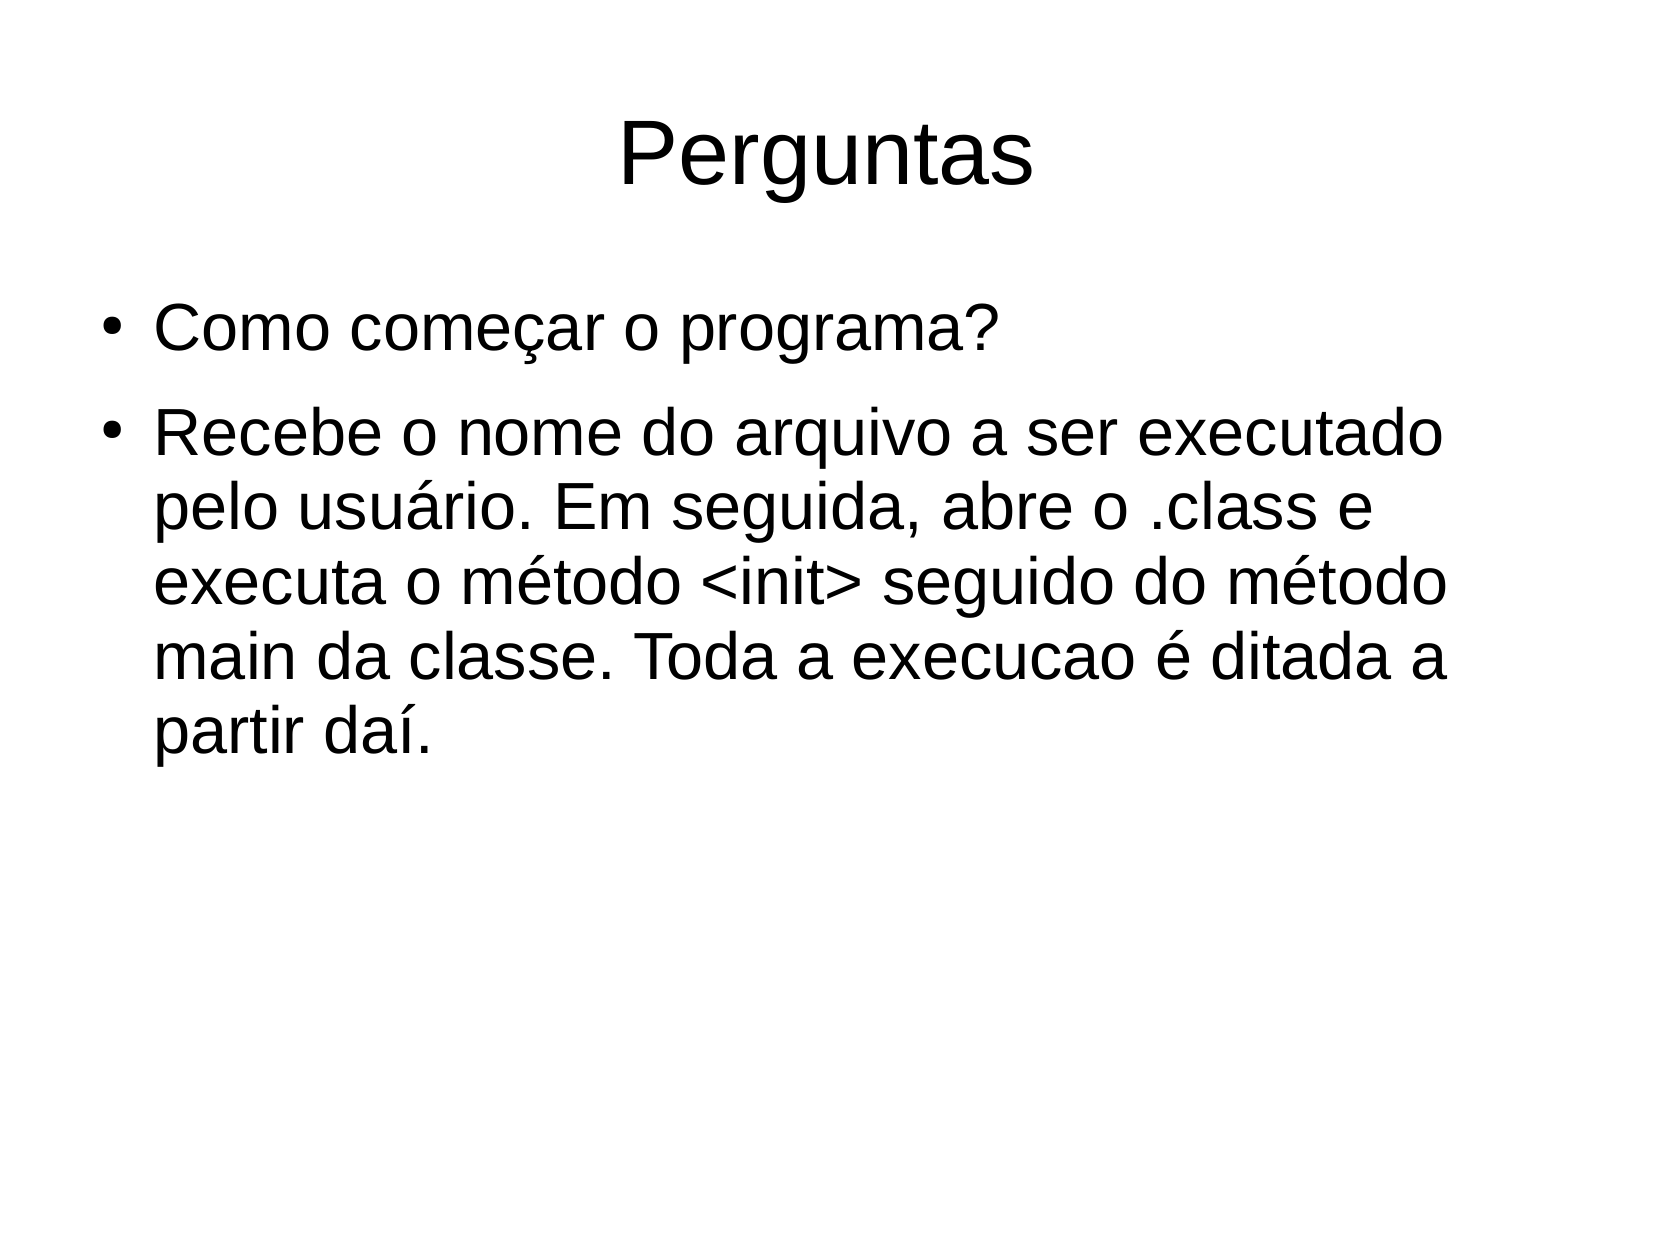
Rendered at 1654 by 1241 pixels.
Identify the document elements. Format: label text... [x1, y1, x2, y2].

list Como começar o programa? Recebe o nome do arquivo a ser executado pelo usuário. Em seguida, abre o .class e executa o método <init> seguido do método main da classe. Toda a execucao é ditada a partir daí. [82, 290, 1571, 1010]
title Perguntas [82, 49, 1571, 257]
